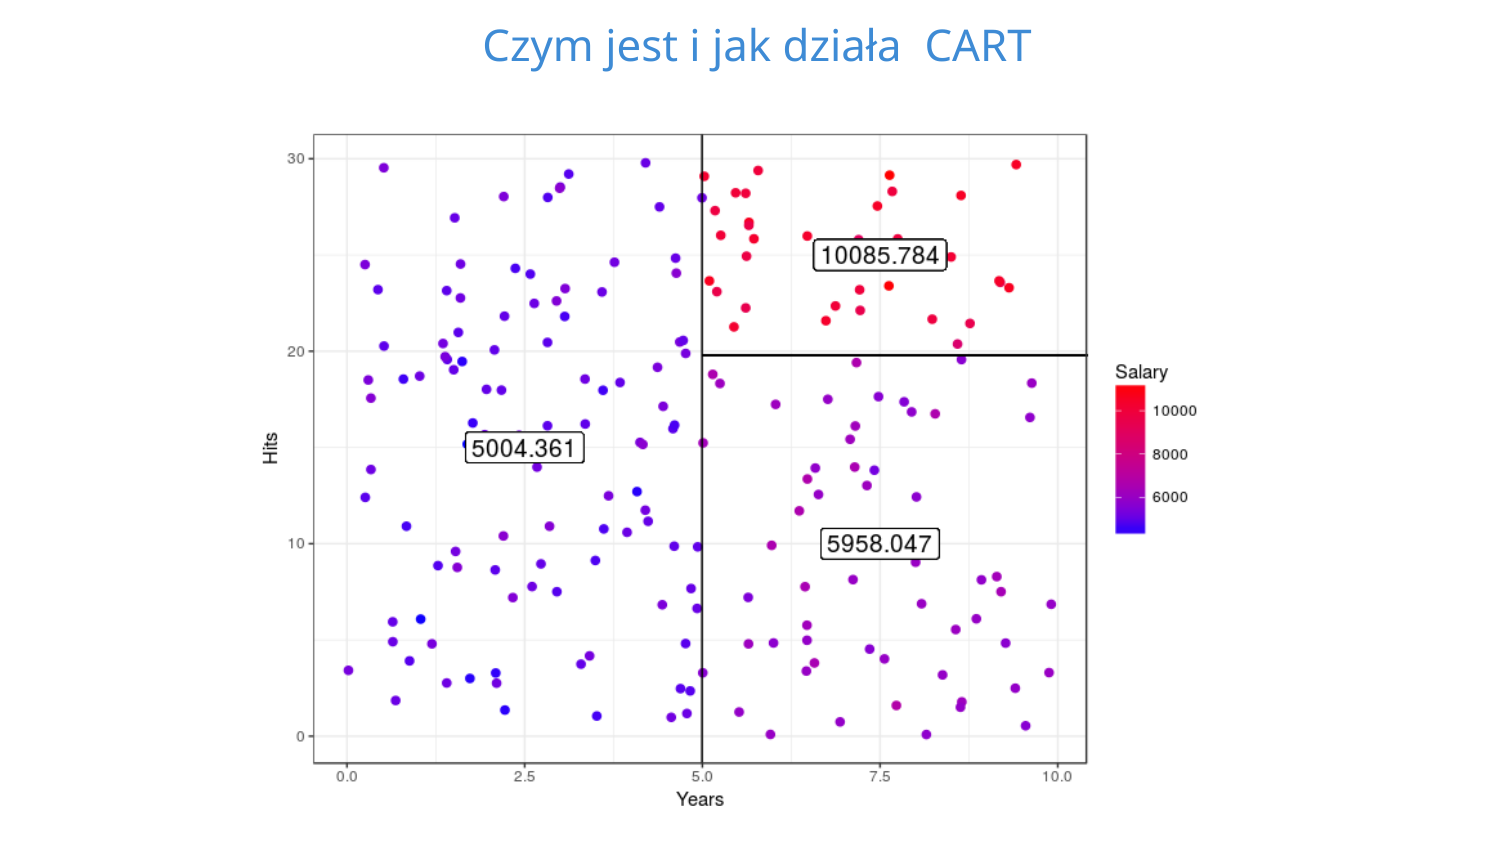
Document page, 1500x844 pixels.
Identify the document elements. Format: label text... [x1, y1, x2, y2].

picture [254, 125, 1217, 815]
text_box Czym jest i jak działa CART [251, 11, 1264, 76]
